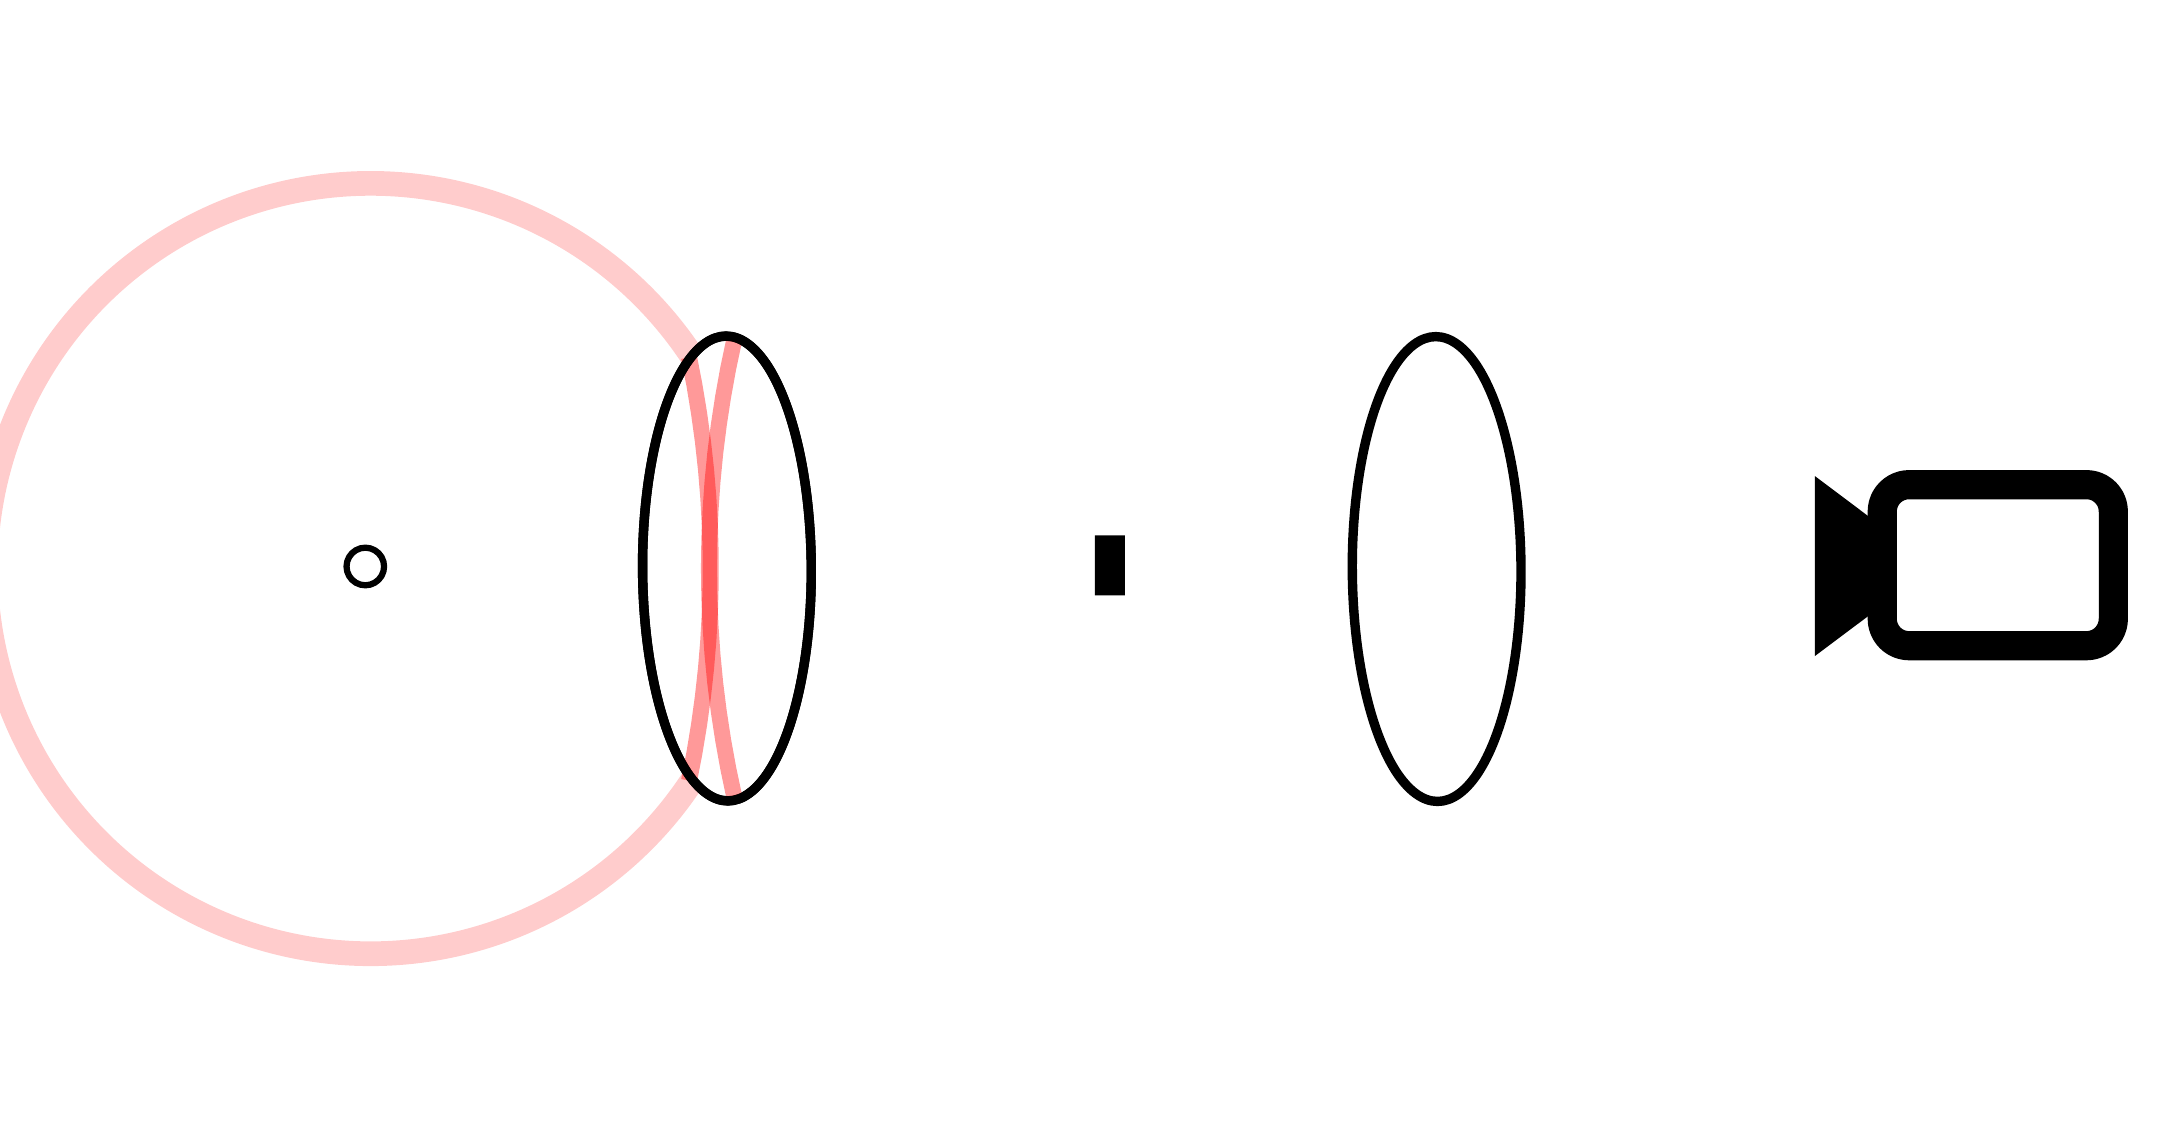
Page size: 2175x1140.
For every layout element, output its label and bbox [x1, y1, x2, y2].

text_box [1094, 535, 1125, 596]
text_box [0, 609, 699, 967]
text_box [648, 341, 806, 796]
text_box [0, 171, 698, 528]
text_box [1882, 484, 2114, 646]
text_box [1352, 336, 1522, 802]
text_box [1814, 476, 1875, 657]
